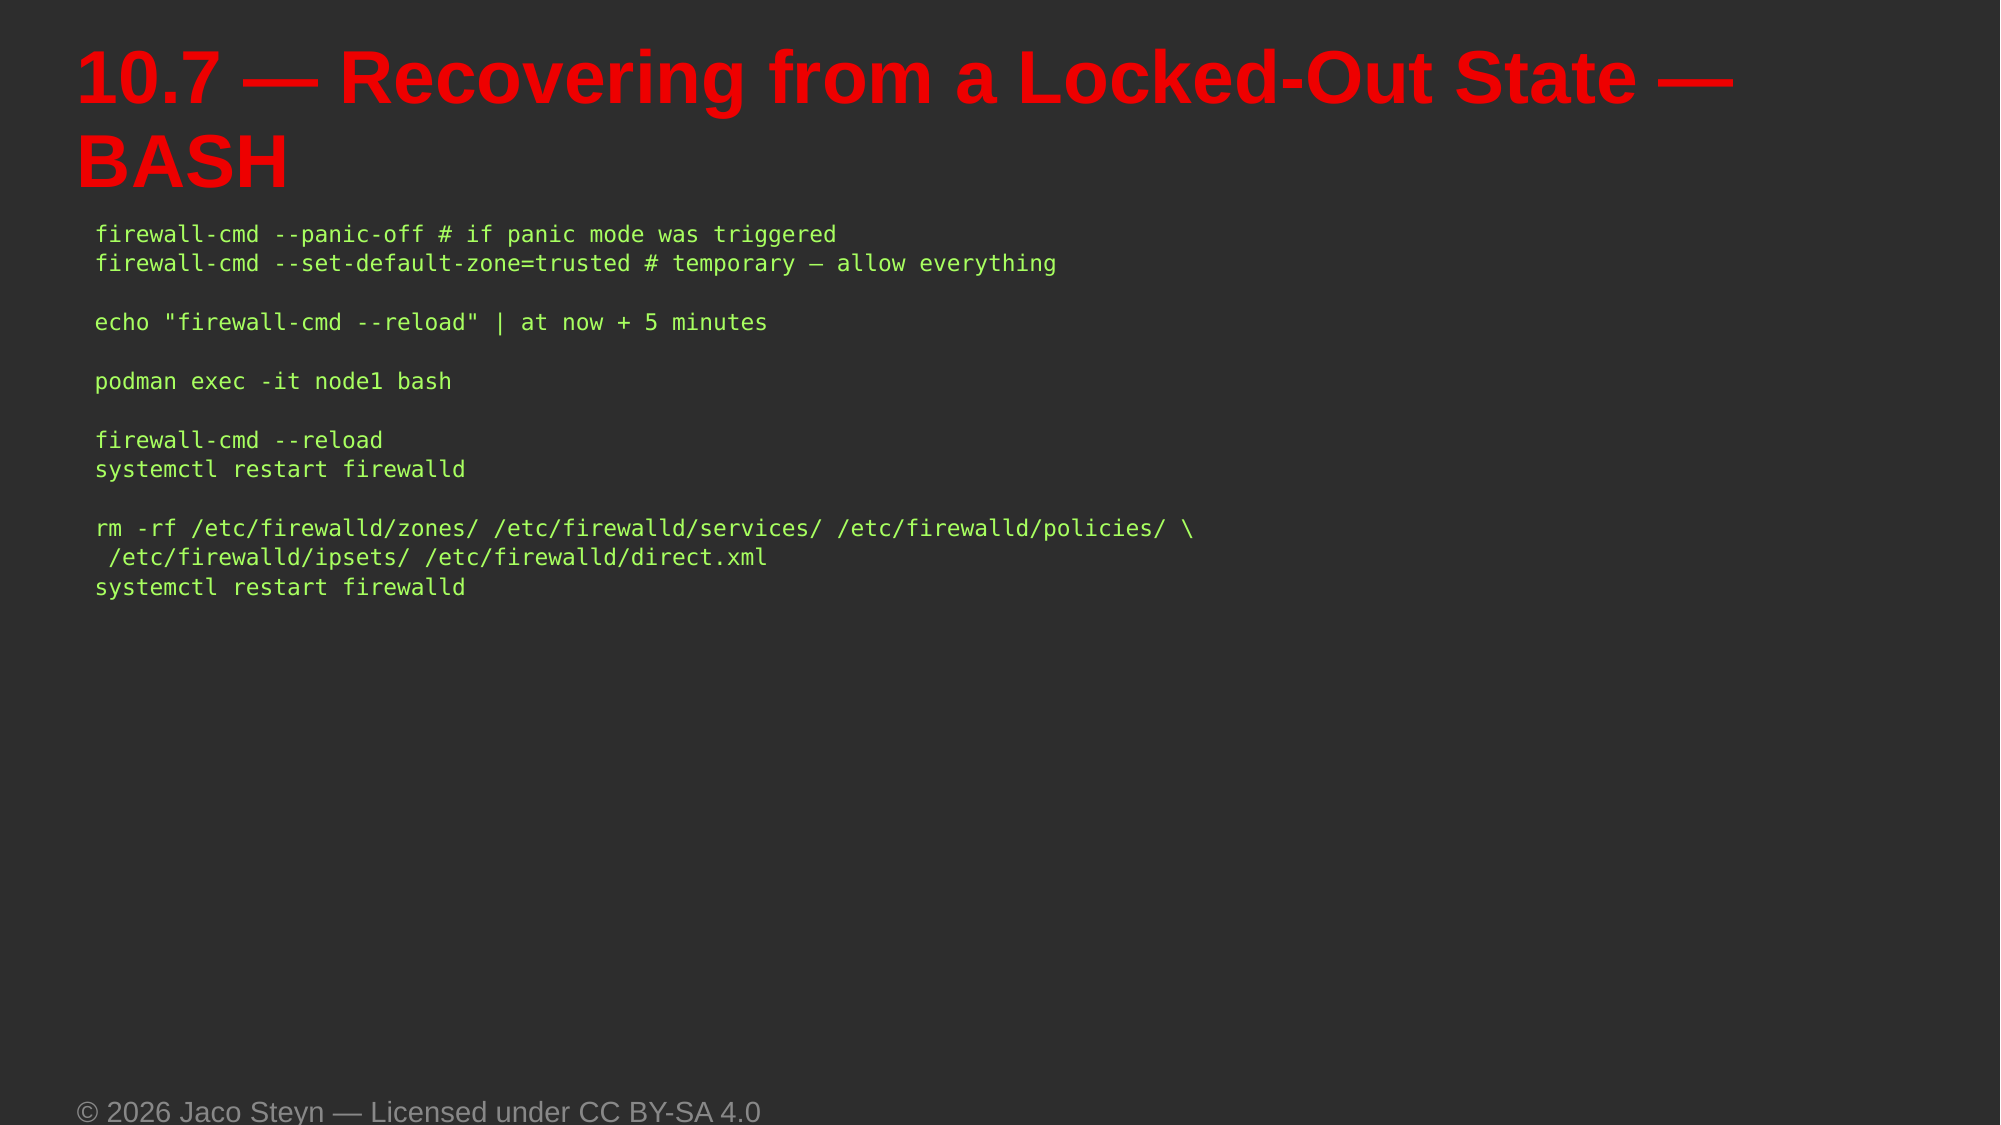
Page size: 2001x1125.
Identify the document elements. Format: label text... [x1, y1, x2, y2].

text_box firewall-cmd --panic-off # if panic mode was triggered firewall-cmd --set-default-zone=trusted # temporary — allow everything echo "firewall-cmd --reload" | at now + 5 minutes podman exec -it node1 bash firewall-cmd --reload systemctl restart firewalld rm -rf /etc/firewalld/zones/ /etc/firewalld/services/ /etc/firewalld/policies/ \ /etc/firewalld/ipsets/ /etc/firewalld/direct.xml systemctl restart firewalld [59, 194, 1942, 1052]
text_box 10.7 — Recovering from a Locked-Out State — BASH [59, 23, 1942, 178]
text_box © 2026 Jaco Steyn — Licensed under CC BY-SA 4.0 [59, 1083, 1942, 1120]
